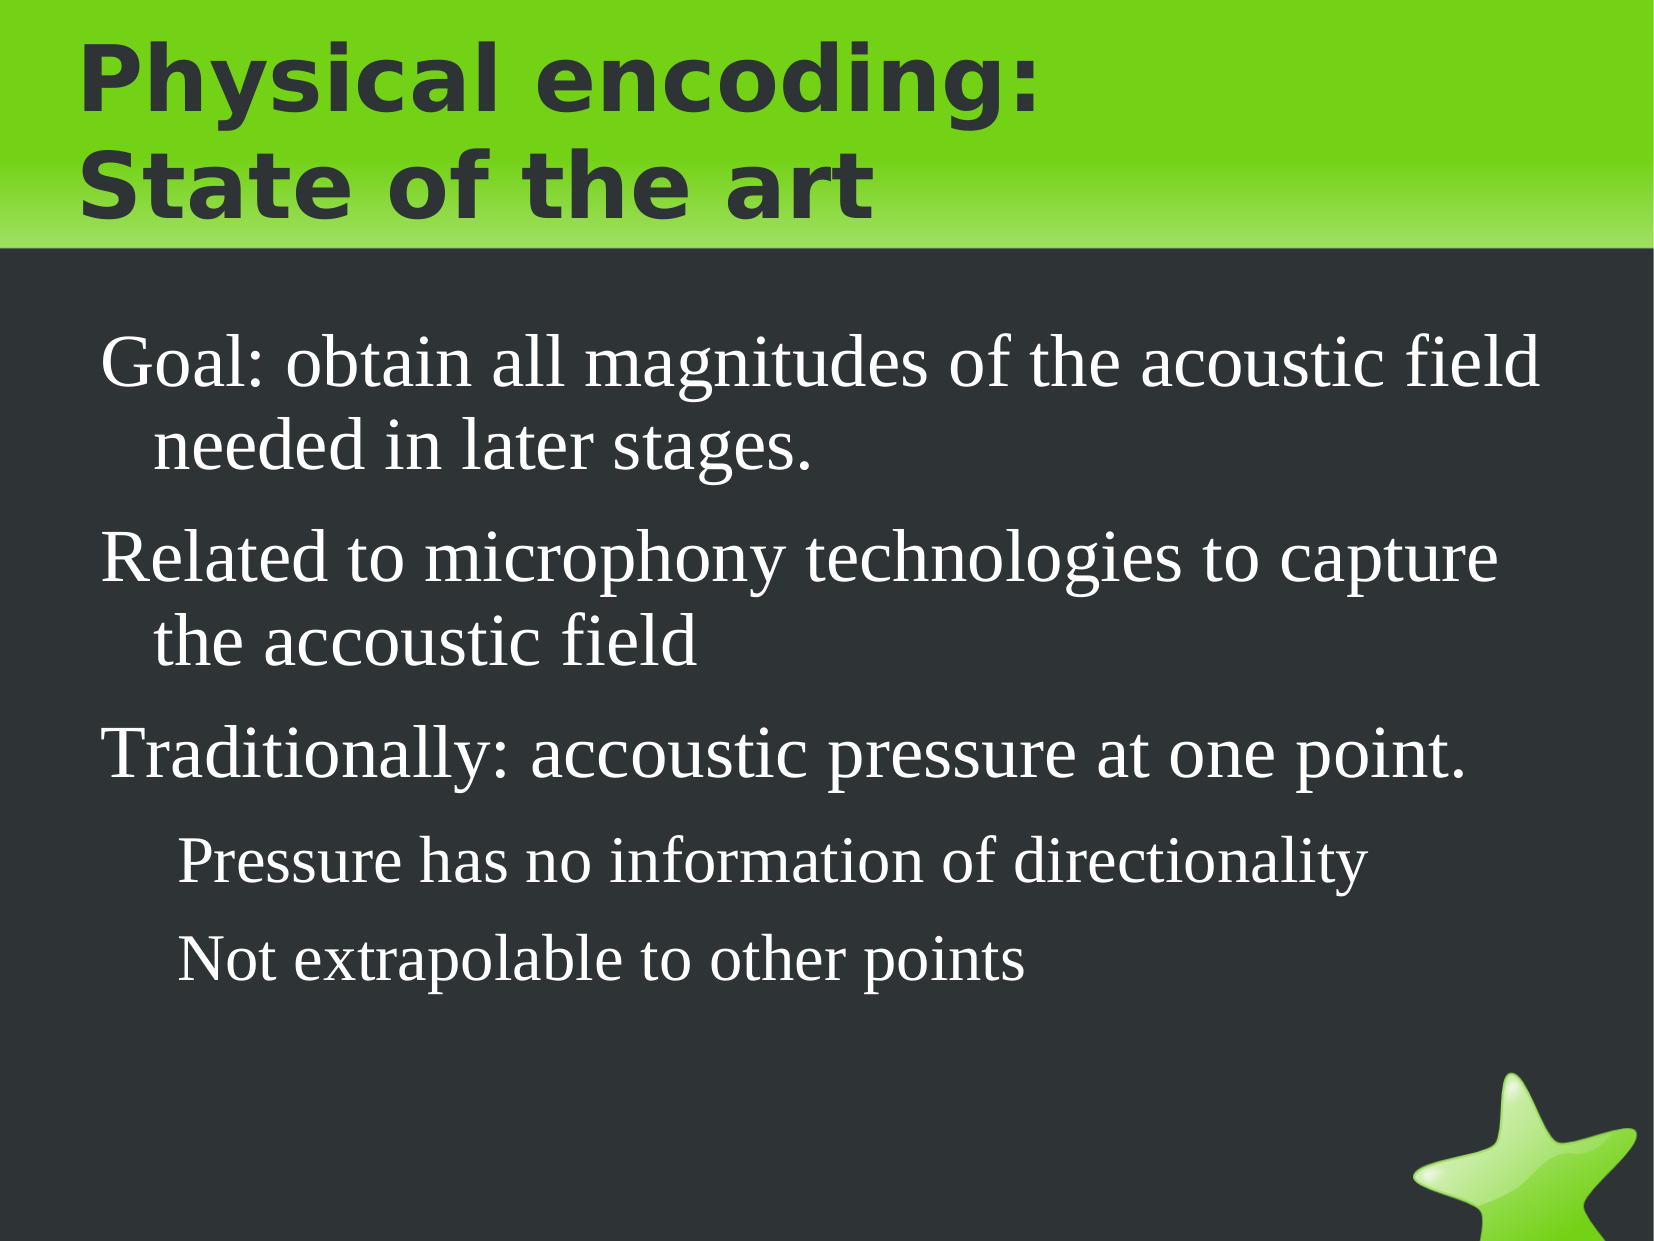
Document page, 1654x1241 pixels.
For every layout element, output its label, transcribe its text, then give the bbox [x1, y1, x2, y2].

title Physical encoding: State of the art [76, 25, 1565, 240]
picture [0, 0, 1654, 1241]
list Goal: obtain all magnitudes of the acoustic field needed in later stages. Related to microphony technologies to capture the accoustic field Traditionally: accoustic pressure at one point. Pressure has no information of directionality Not extrapolable to other points [82, 319, 1571, 1124]
